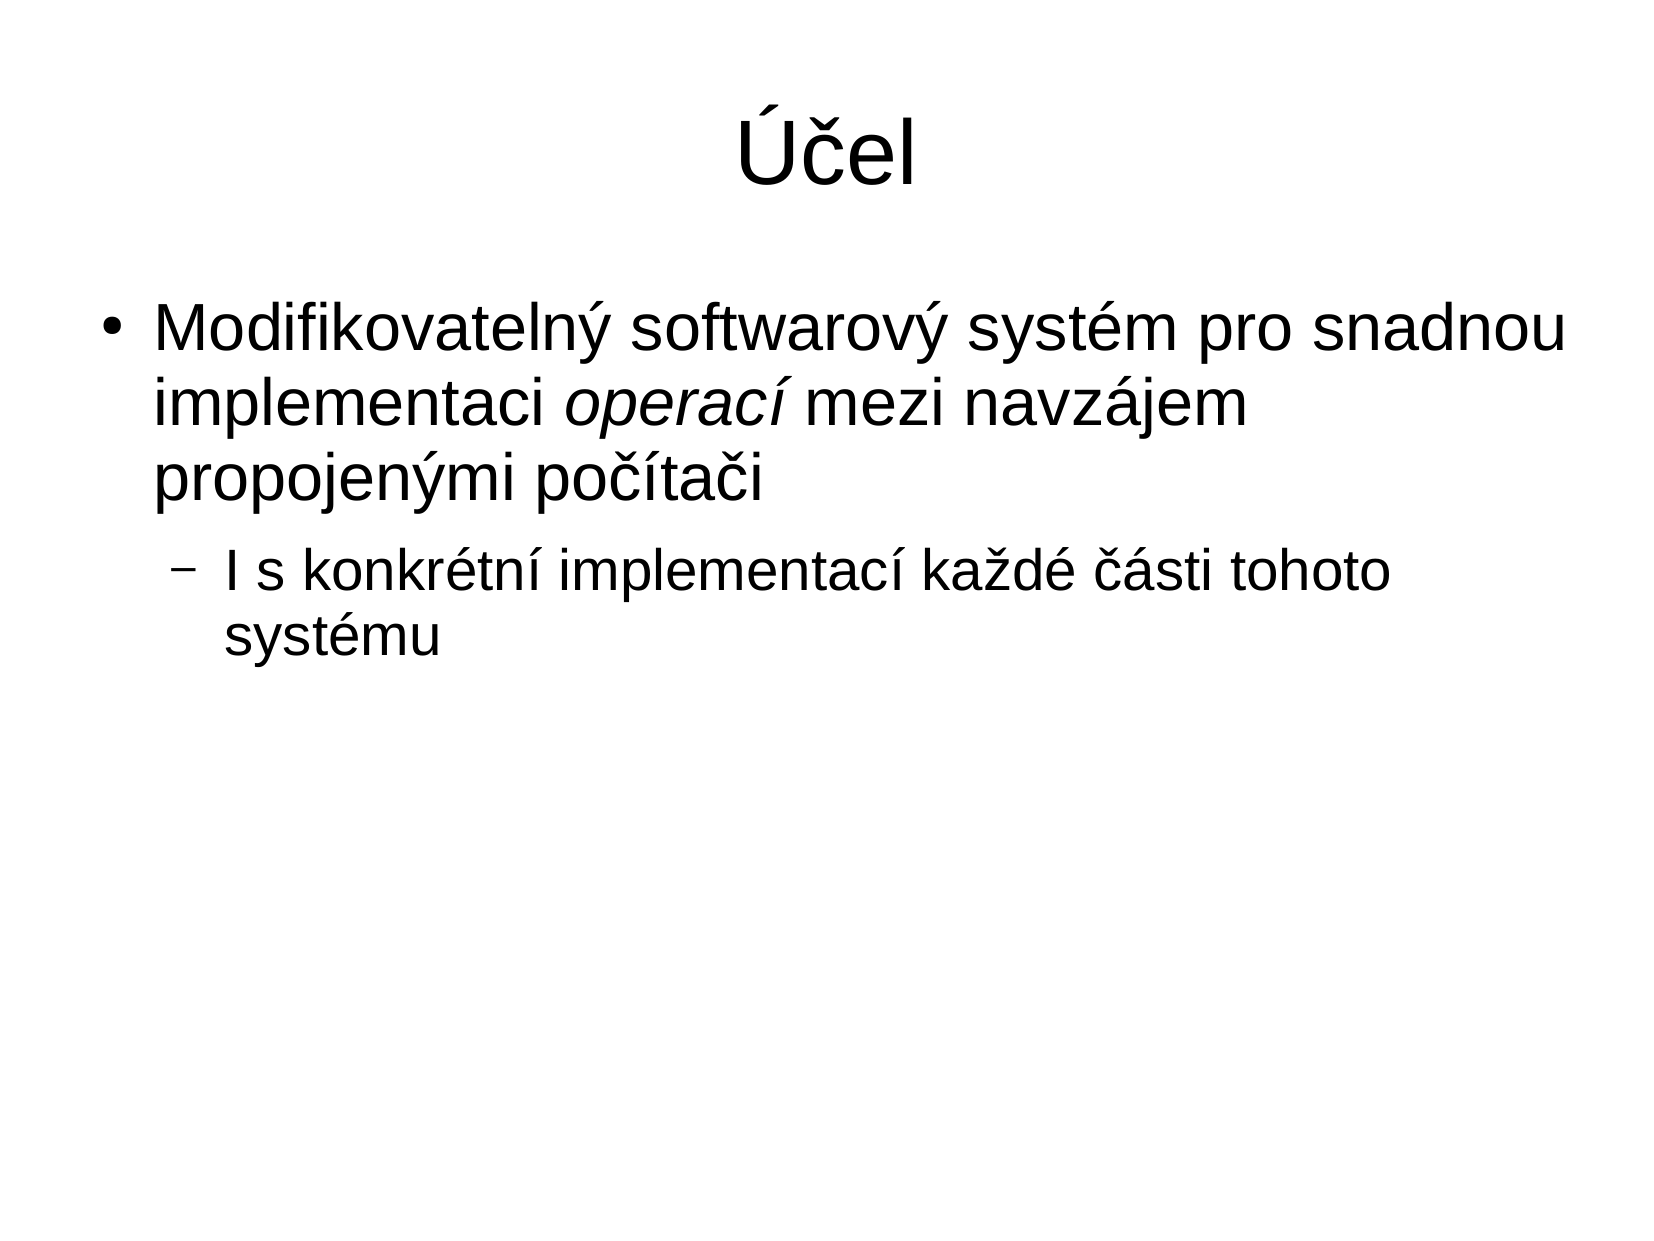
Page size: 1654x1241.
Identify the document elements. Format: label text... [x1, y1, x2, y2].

list Modifikovatelný softwarový systém pro snadnou implementaci operací mezi navzájem propojenými počítači I s konkrétní implementací každé části tohoto systému [82, 290, 1571, 1010]
title Účel [82, 49, 1571, 257]
